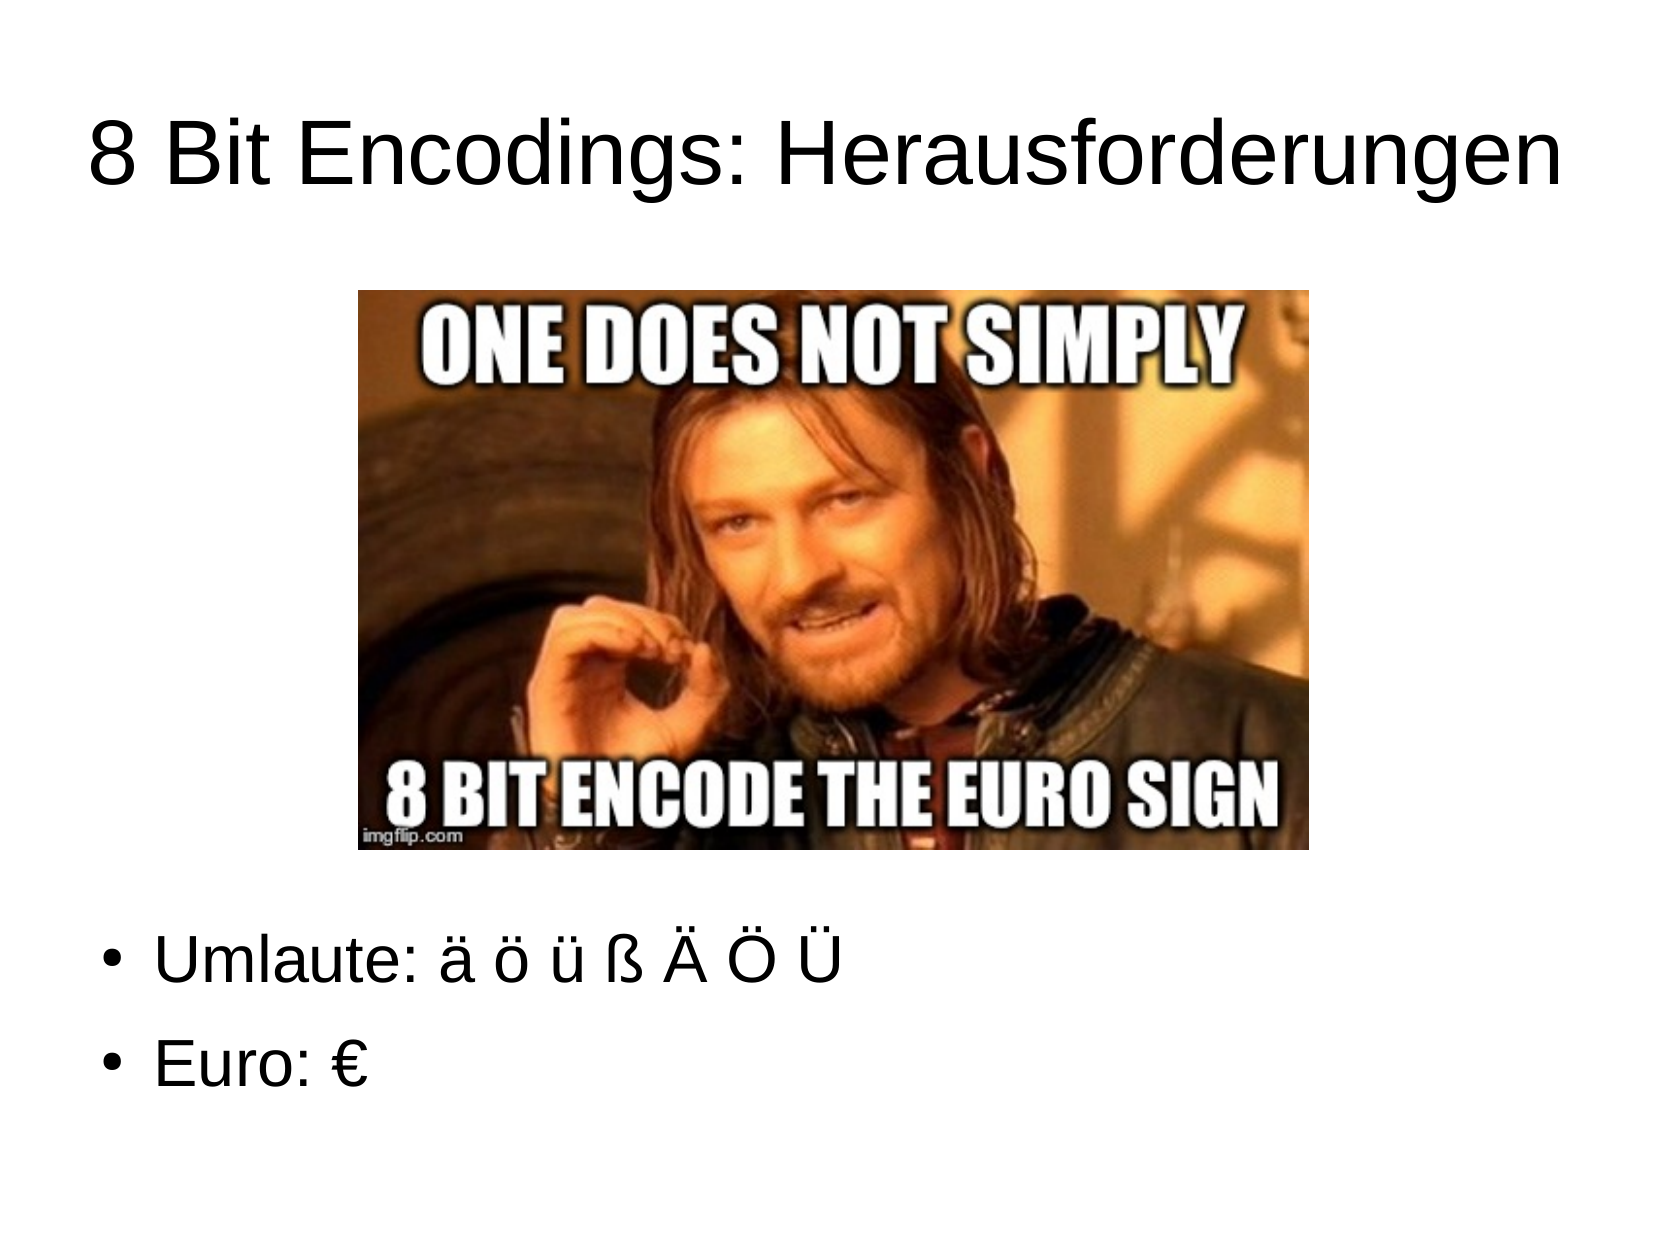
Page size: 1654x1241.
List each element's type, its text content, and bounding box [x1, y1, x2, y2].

list Umlaute: ä ö ü ß Ä Ö Ü Euro: € [82, 922, 1571, 1122]
picture [358, 290, 1309, 850]
title 8 Bit Encodings: Herausforderungen [82, 49, 1571, 257]
